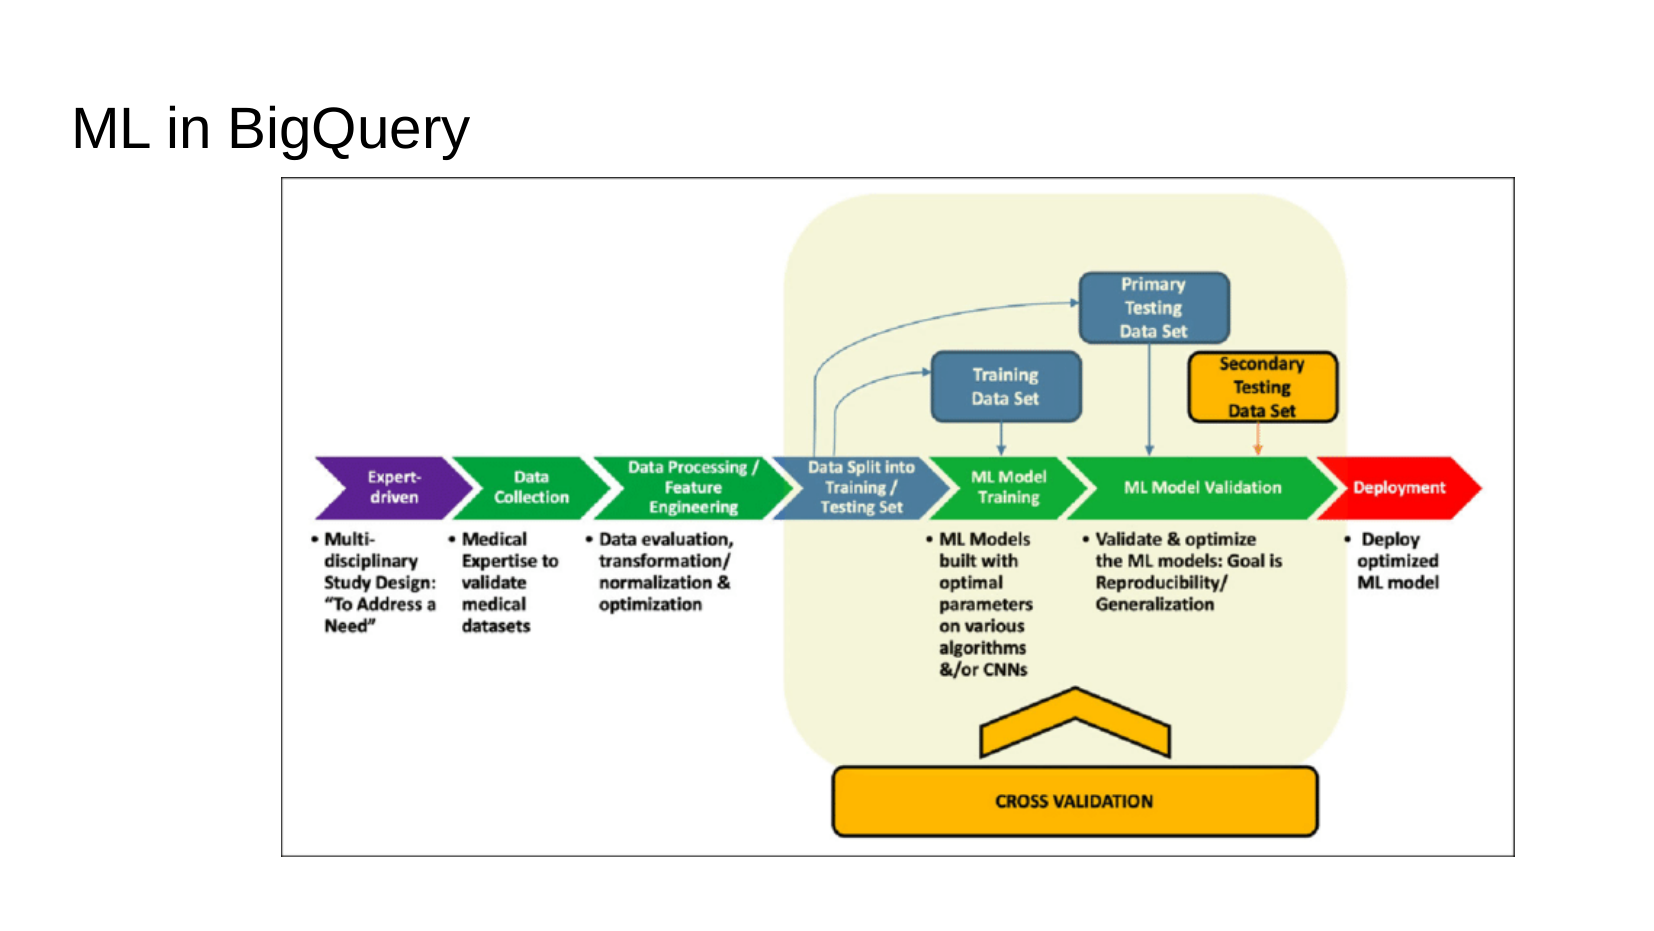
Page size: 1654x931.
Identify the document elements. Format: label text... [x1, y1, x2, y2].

title ML in BigQuery [56, 80, 1598, 184]
picture [281, 177, 1515, 857]
